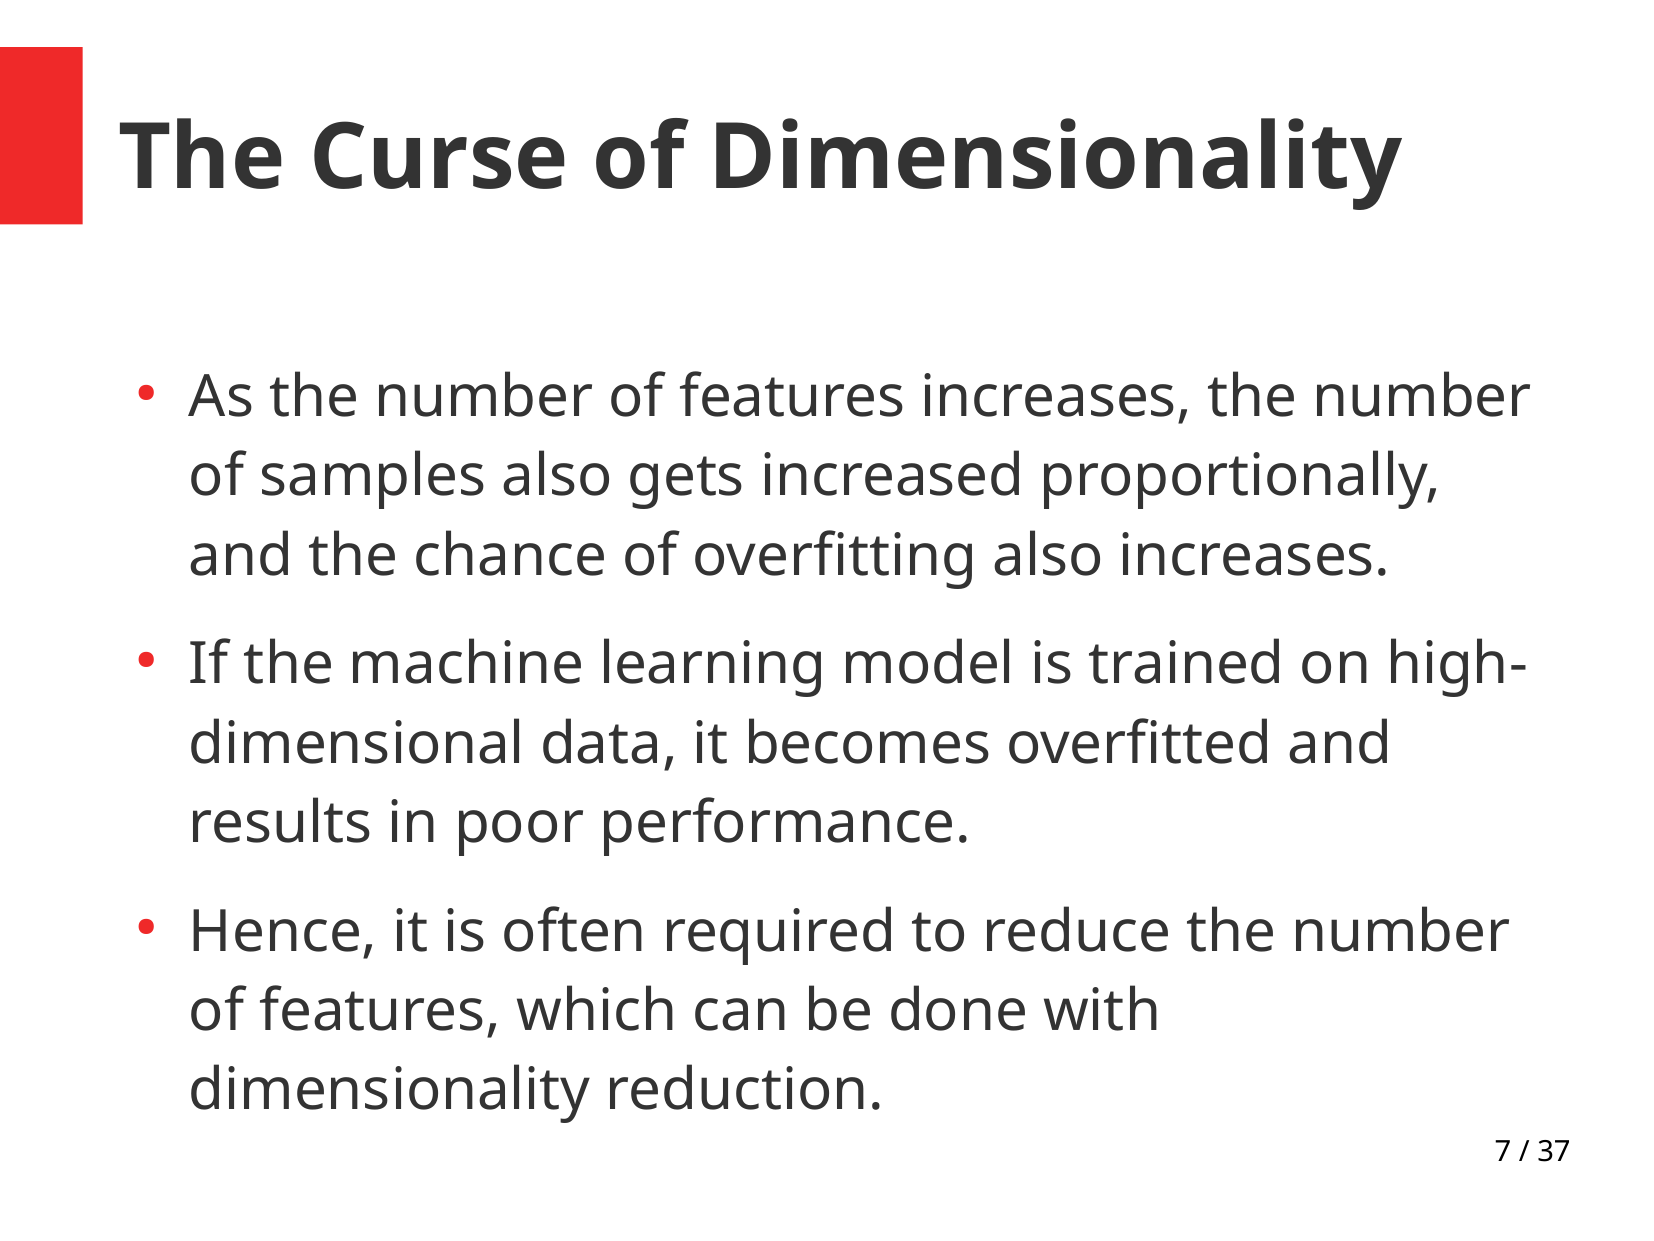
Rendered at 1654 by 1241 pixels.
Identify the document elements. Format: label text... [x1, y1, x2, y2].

title The Curse of Dimensionality [118, 49, 1571, 257]
list As the number of features increases, the number of samples also gets increased proportionally, and the chance of overfitting also increases. If the machine learning model is trained on high-dimensional data, it becomes overfitted and results in poor performance. Hence, it is often required to reduce the number of features, which can be done with dimensionality reduction. [118, 354, 1536, 1074]
